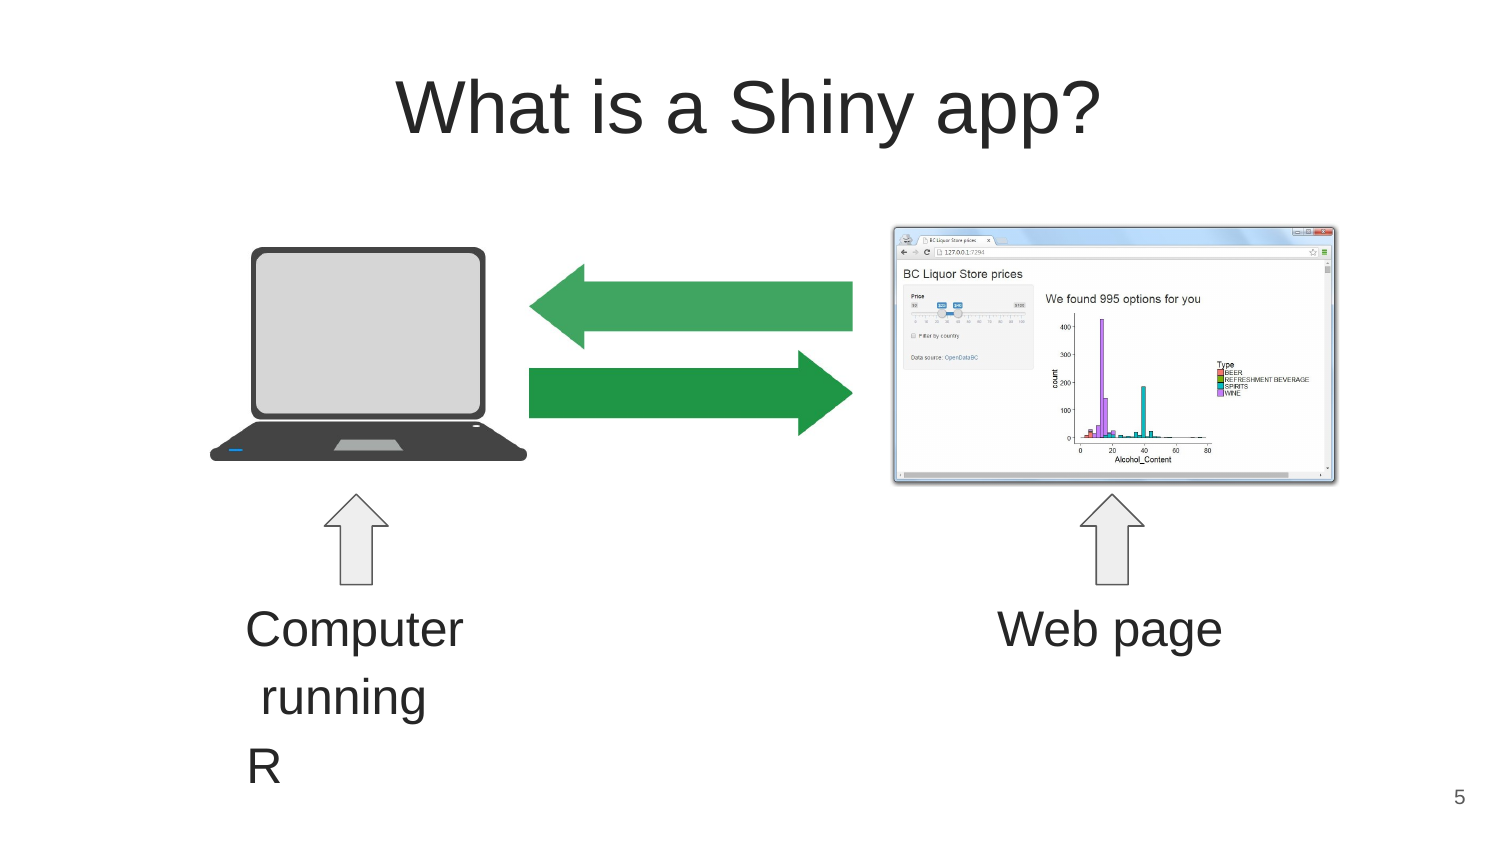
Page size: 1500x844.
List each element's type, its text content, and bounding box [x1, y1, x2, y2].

text_box [1084, 497, 1140, 583]
text_box [328, 496, 385, 583]
text_box Computer running R [243, 585, 467, 794]
text_box [889, 221, 1340, 487]
title What is a Shiny app? [393, 56, 1105, 200]
text_box Web page [994, 594, 1227, 657]
slide_number <number> [1438, 783, 1470, 844]
text_box [209, 247, 853, 461]
